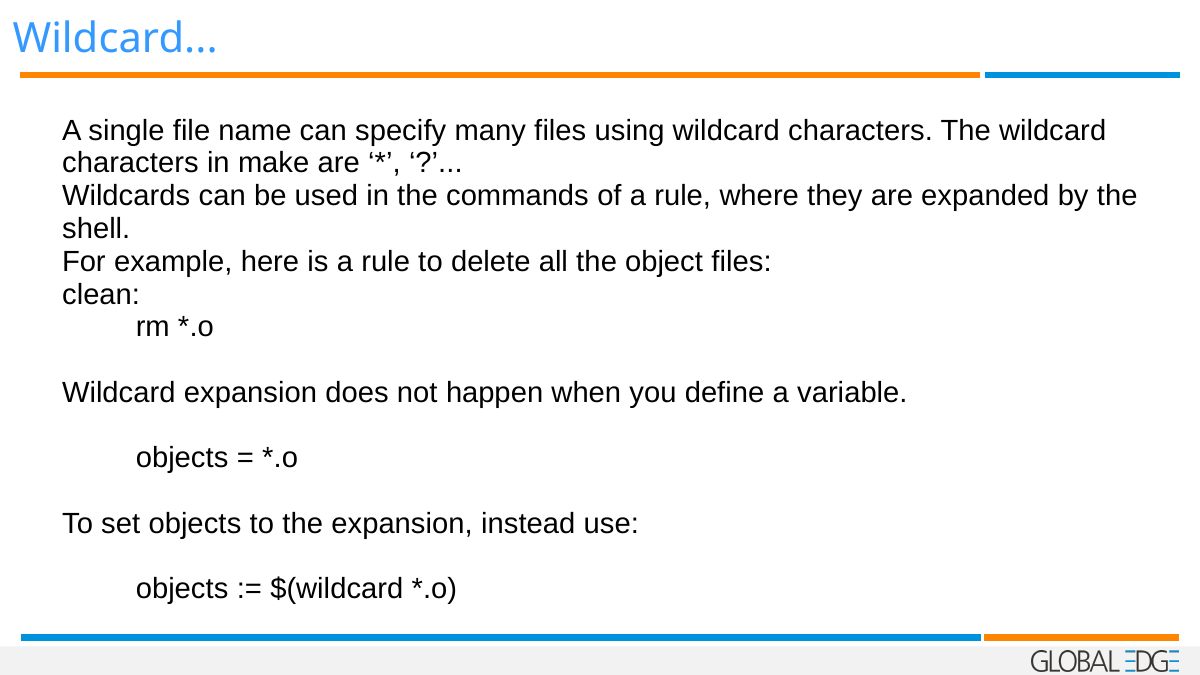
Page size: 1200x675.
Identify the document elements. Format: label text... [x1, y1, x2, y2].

text_box A single file name can specify many files using wildcard characters. The wildcard characters in make are ‘*’, ‘?’... Wildcards can be used in the commands of a rule, where they are expanded by the shell. For example, here is a rule to delete all the object files: clean: rm *.o Wildcard expansion does not happen when you define a variable. objects = *.o To set objects to the expansion, instead use: objects := $(wildcard *.o) [47, 106, 1182, 650]
title Wildcard... [12, 9, 1088, 63]
picture [1031, 650, 1179, 672]
